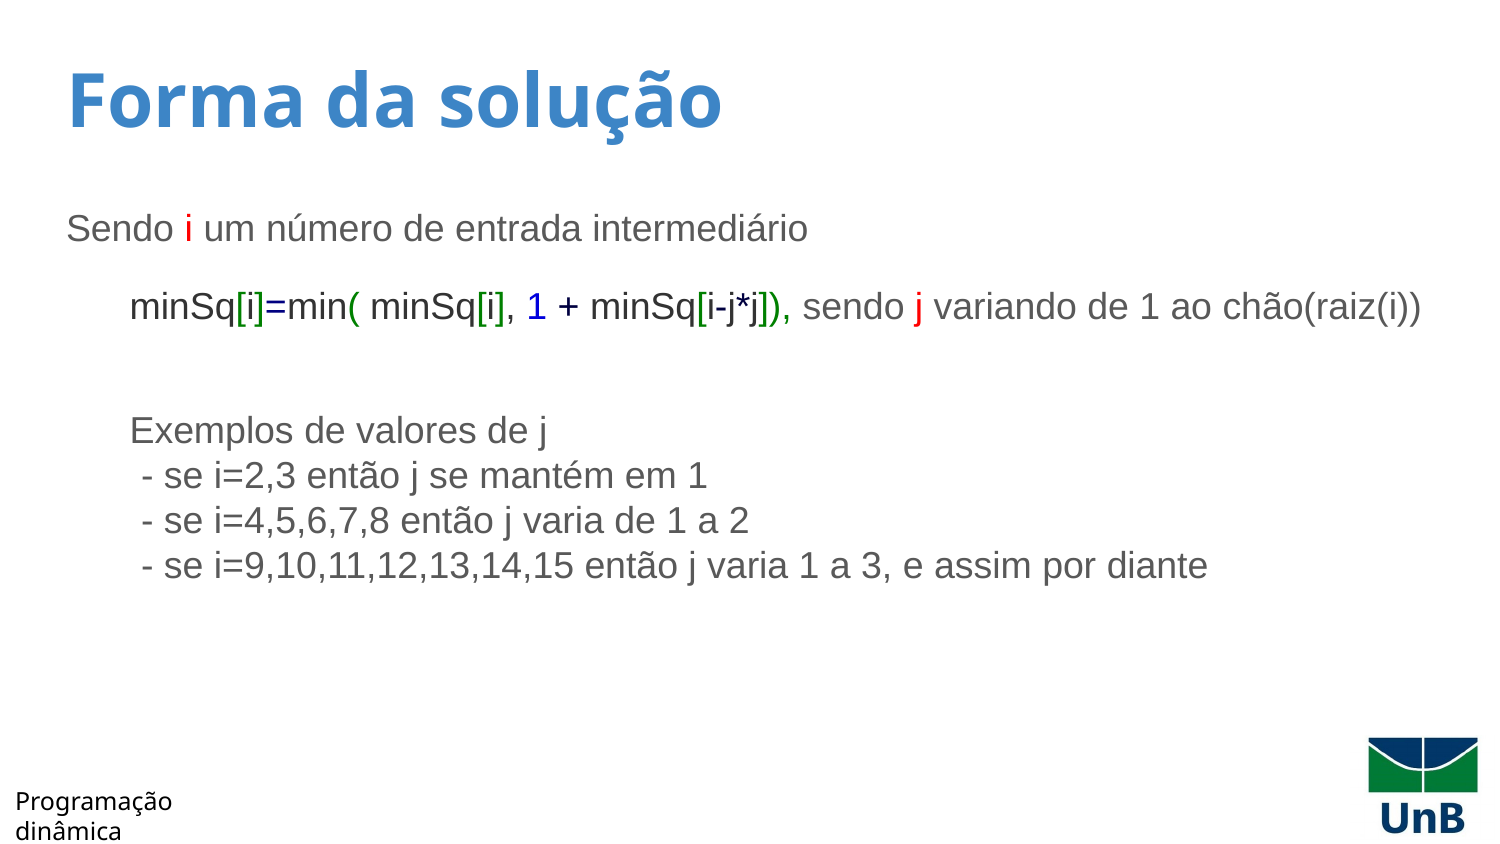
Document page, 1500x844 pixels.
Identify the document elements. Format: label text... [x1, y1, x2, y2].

list Sendo i um número de entrada intermediário minSq[i]=min( minSq[i], 1 + minSq[i-j*j]), sendo j variando de 1 ao chão(raiz(i)) Exemplos de valores de j - se i=2,3 então j se mantém em 1 - se i=4,5,6,7,8 então j varia de 1 a 2 - se i=9,10,11,12,13,14,15 então j varia 1 a 3, e assim por diante [51, 189, 1449, 736]
title Forma da solução [51, 37, 1449, 157]
text_box Programação dinâmica [0, 792, 290, 840]
picture [1350, 735, 1495, 840]
